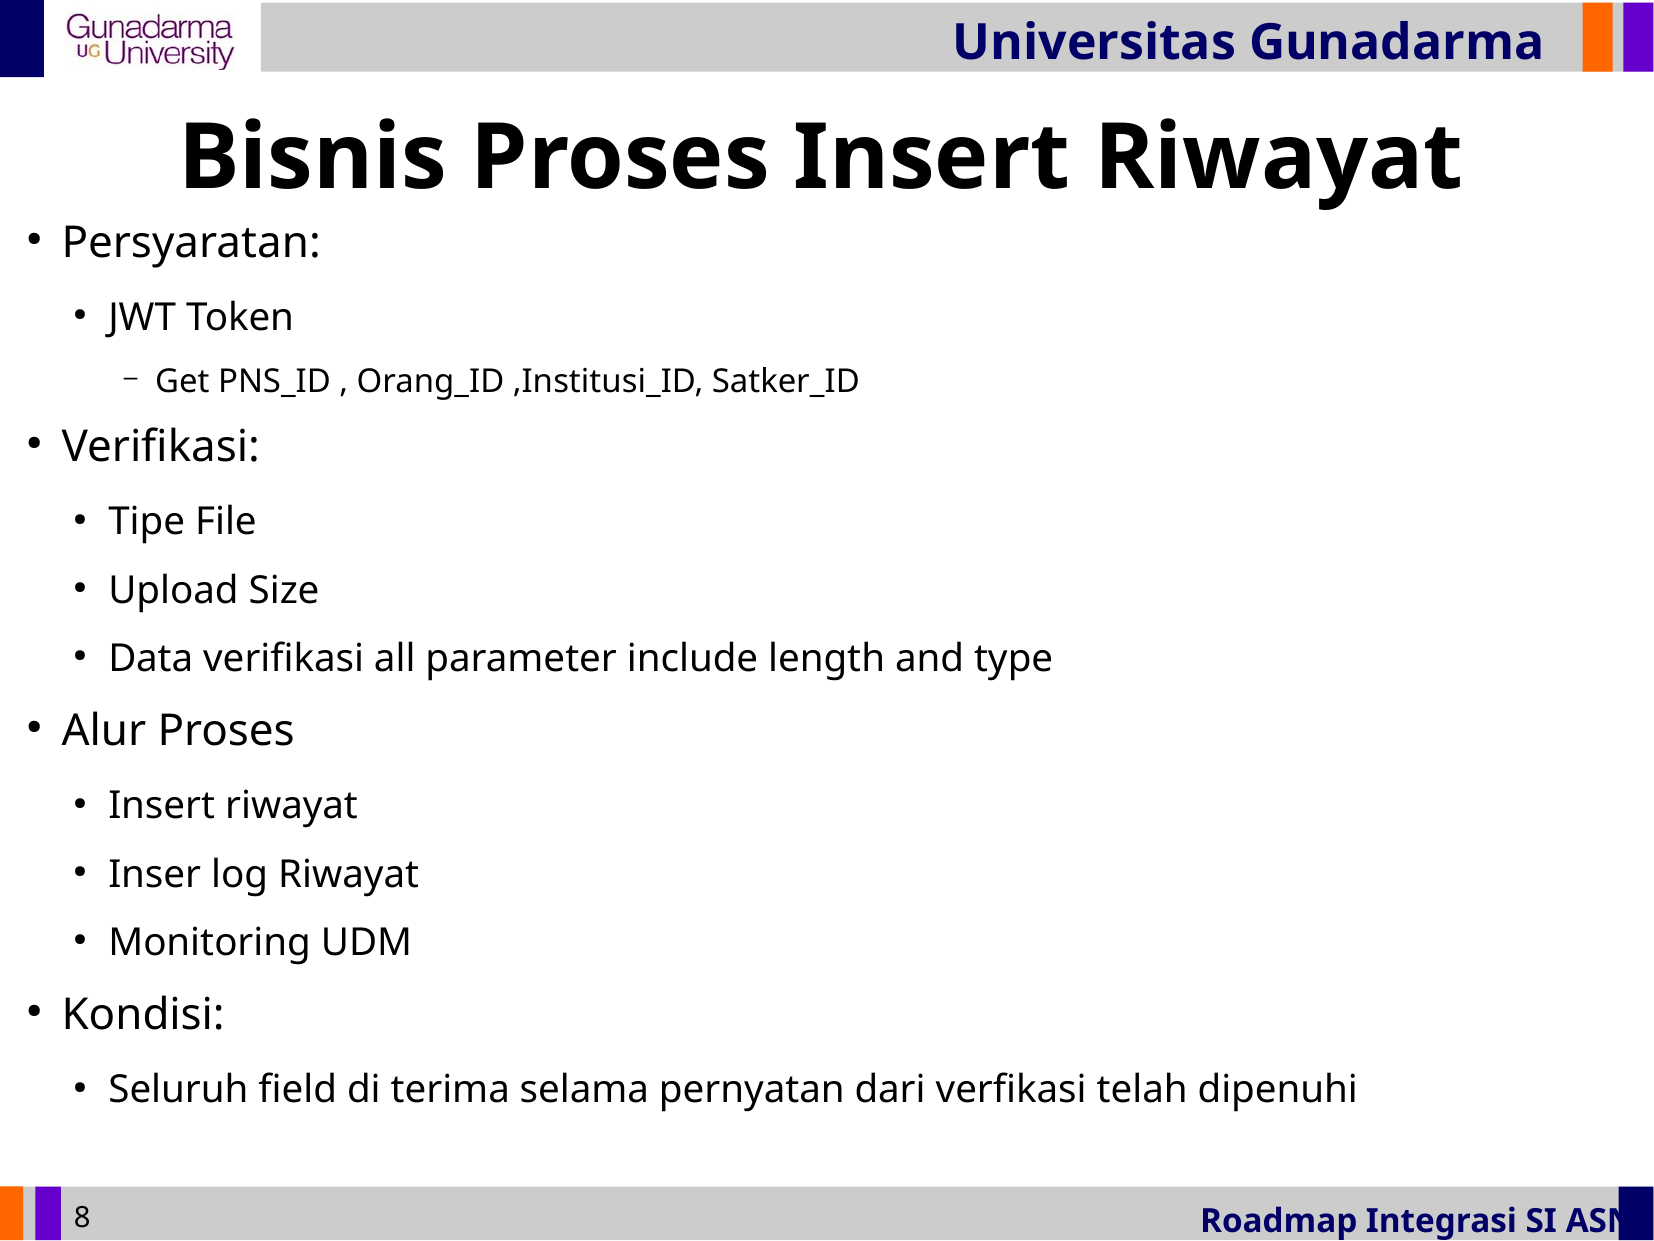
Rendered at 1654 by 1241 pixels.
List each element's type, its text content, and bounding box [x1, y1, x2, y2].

picture [65, 0, 235, 70]
title Bisnis Proses Insert Riwayat [77, 90, 1591, 210]
list Persyaratan: JWT Token Get PNS_ID , Orang_ID ,Institusi_ID, Satker_ID Verifikasi: Tipe File Upload Size Data verifikasi all parameter include length and type Alur Proses Insert riwayat Inser log Riwayat Monitoring UDM Kondisi: Seluruh field di terima selama pernyatan dari verfikasi telah dipenuhi [14, 210, 1630, 1176]
